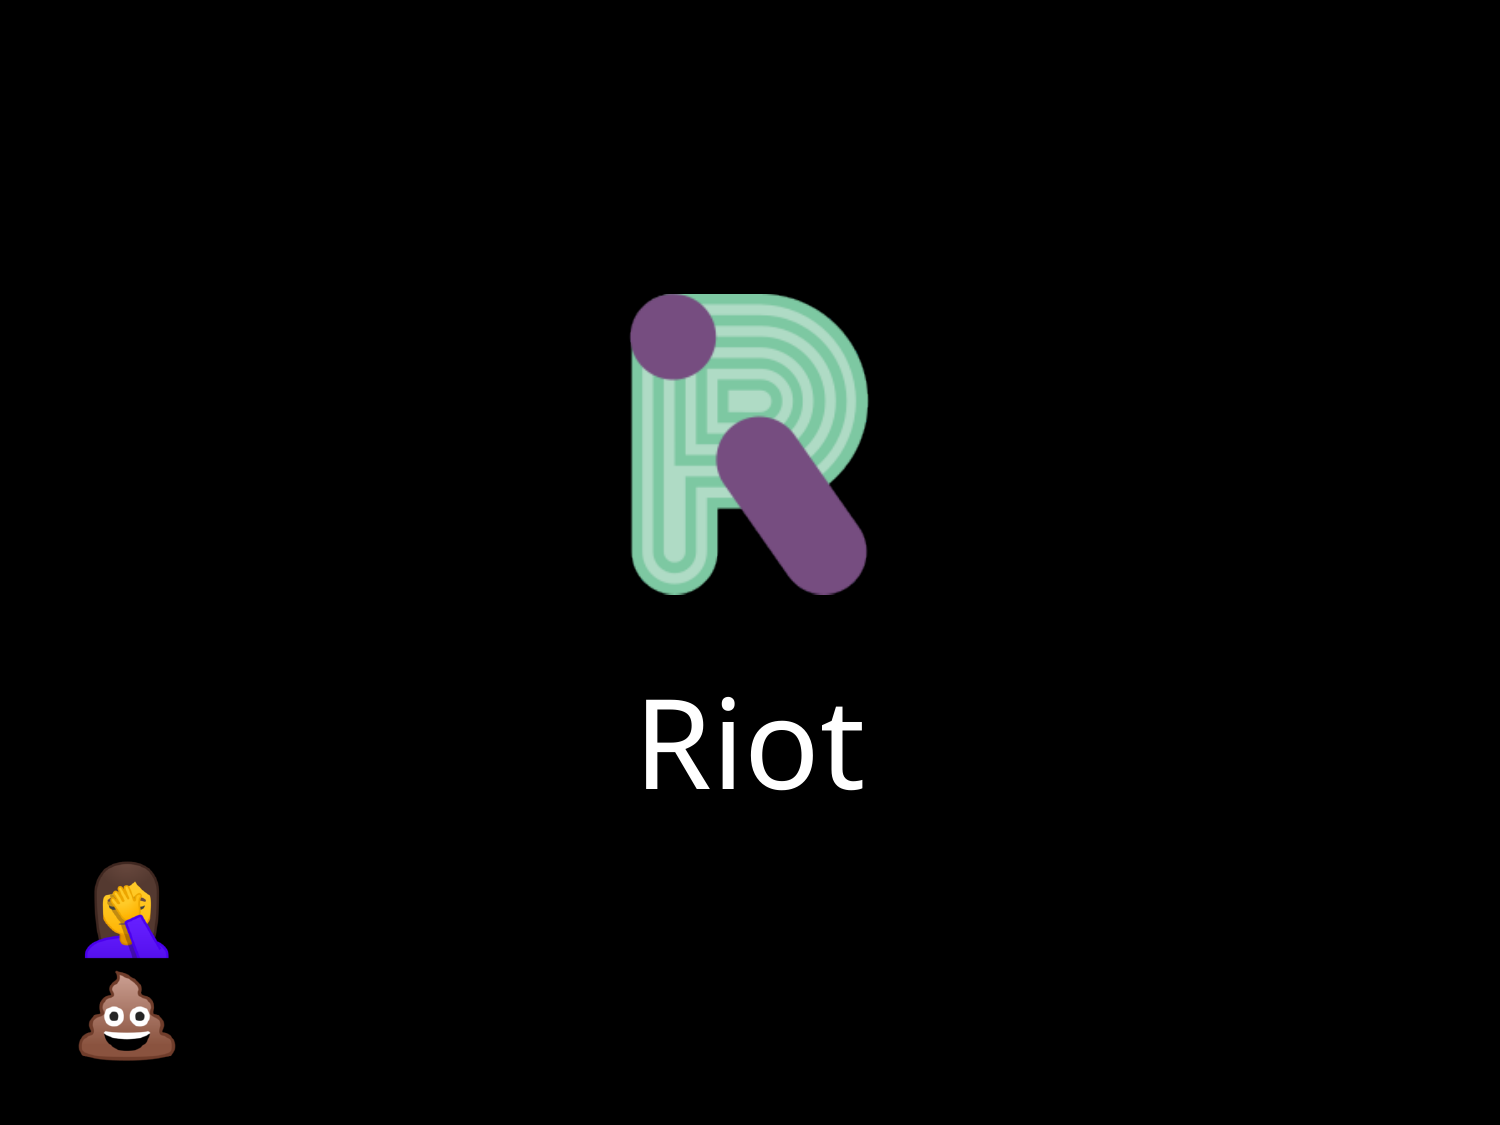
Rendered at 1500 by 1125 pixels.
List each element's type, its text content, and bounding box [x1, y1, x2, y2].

title Riot [112, 668, 1388, 824]
picture [75, 858, 178, 1063]
picture [599, 294, 900, 595]
